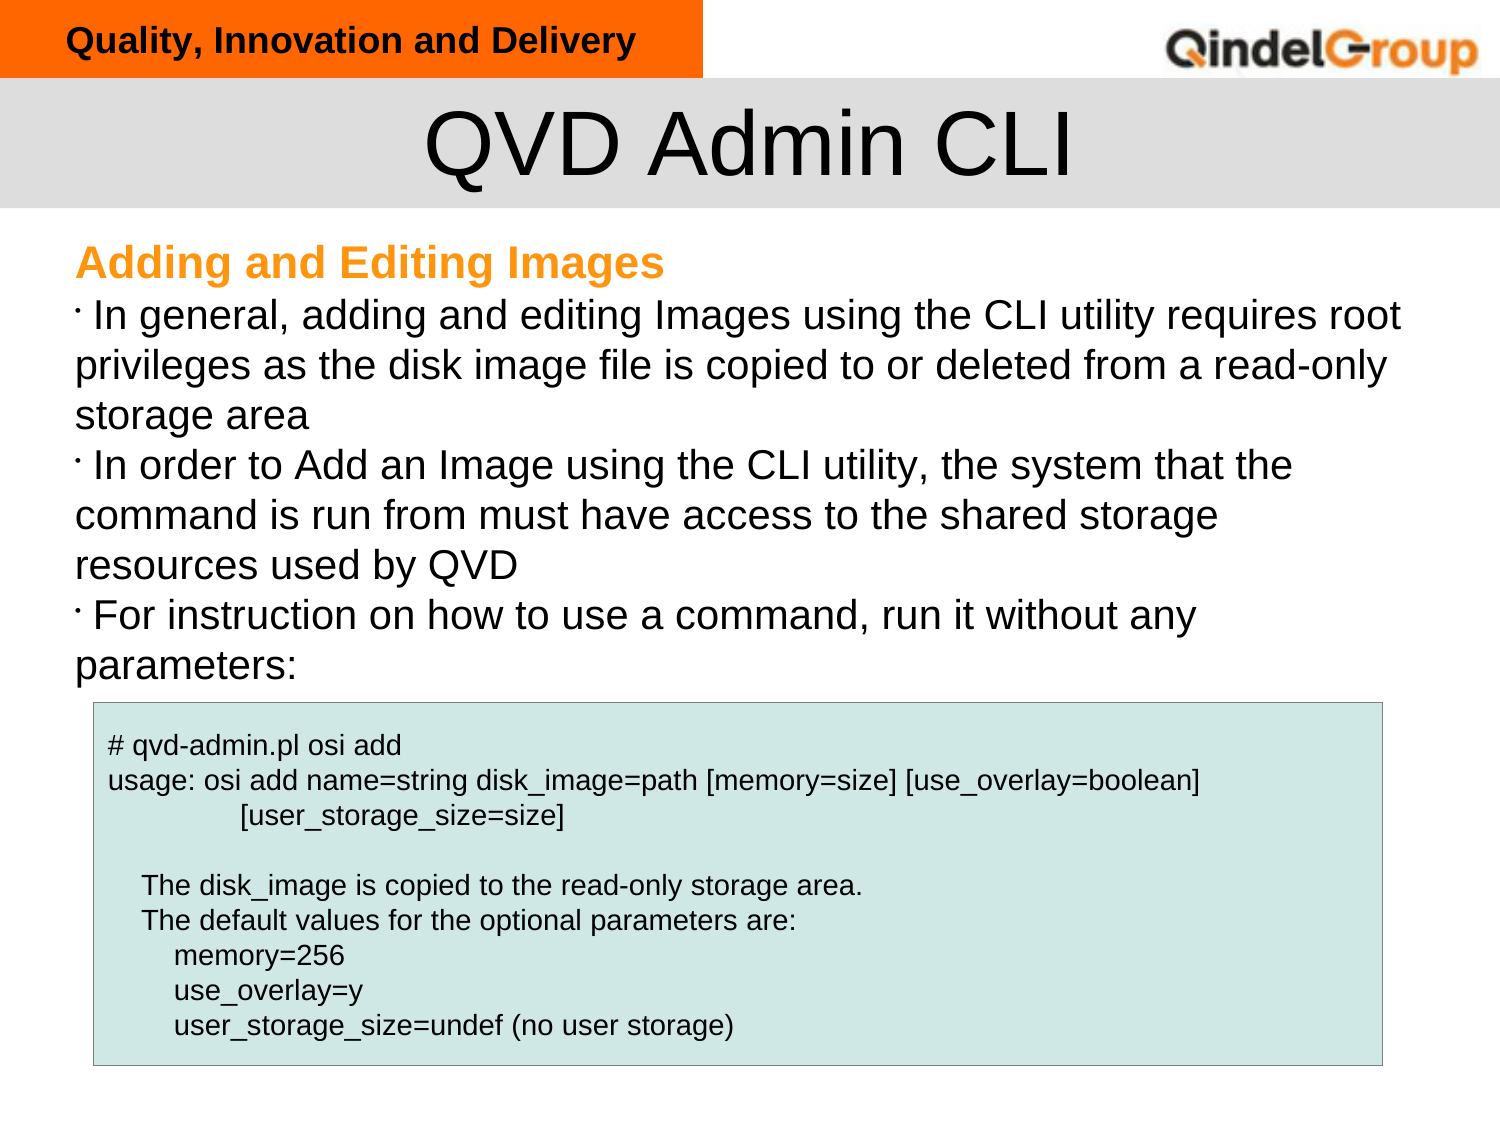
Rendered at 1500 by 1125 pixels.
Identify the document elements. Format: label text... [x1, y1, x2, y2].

title QVD Admin CLI [75, 45, 1426, 224]
text_box # qvd-admin.pl osi add usage: osi add name=string disk_image=path [memory=size] [use_overlay=boolean] [user_storage_size=size] The disk_image is copied to the read-only storage area. The default values for the optional parameters are: memory=256 use_overlay=y user_storage_size=undef (no user storage) [93, 702, 1383, 1066]
picture [1163, 23, 1481, 78]
text_box Adding and Editing Images In general, adding and editing Images using the CLI utility requires root privileges as the disk image file is copied to or deleted from a read-only storage area In order to Add an Image using the CLI utility, the system that the command is run from must have access to the shared storage resources used by QVD For instruction on how to use a command, run it without any parameters: [60, 224, 1426, 996]
